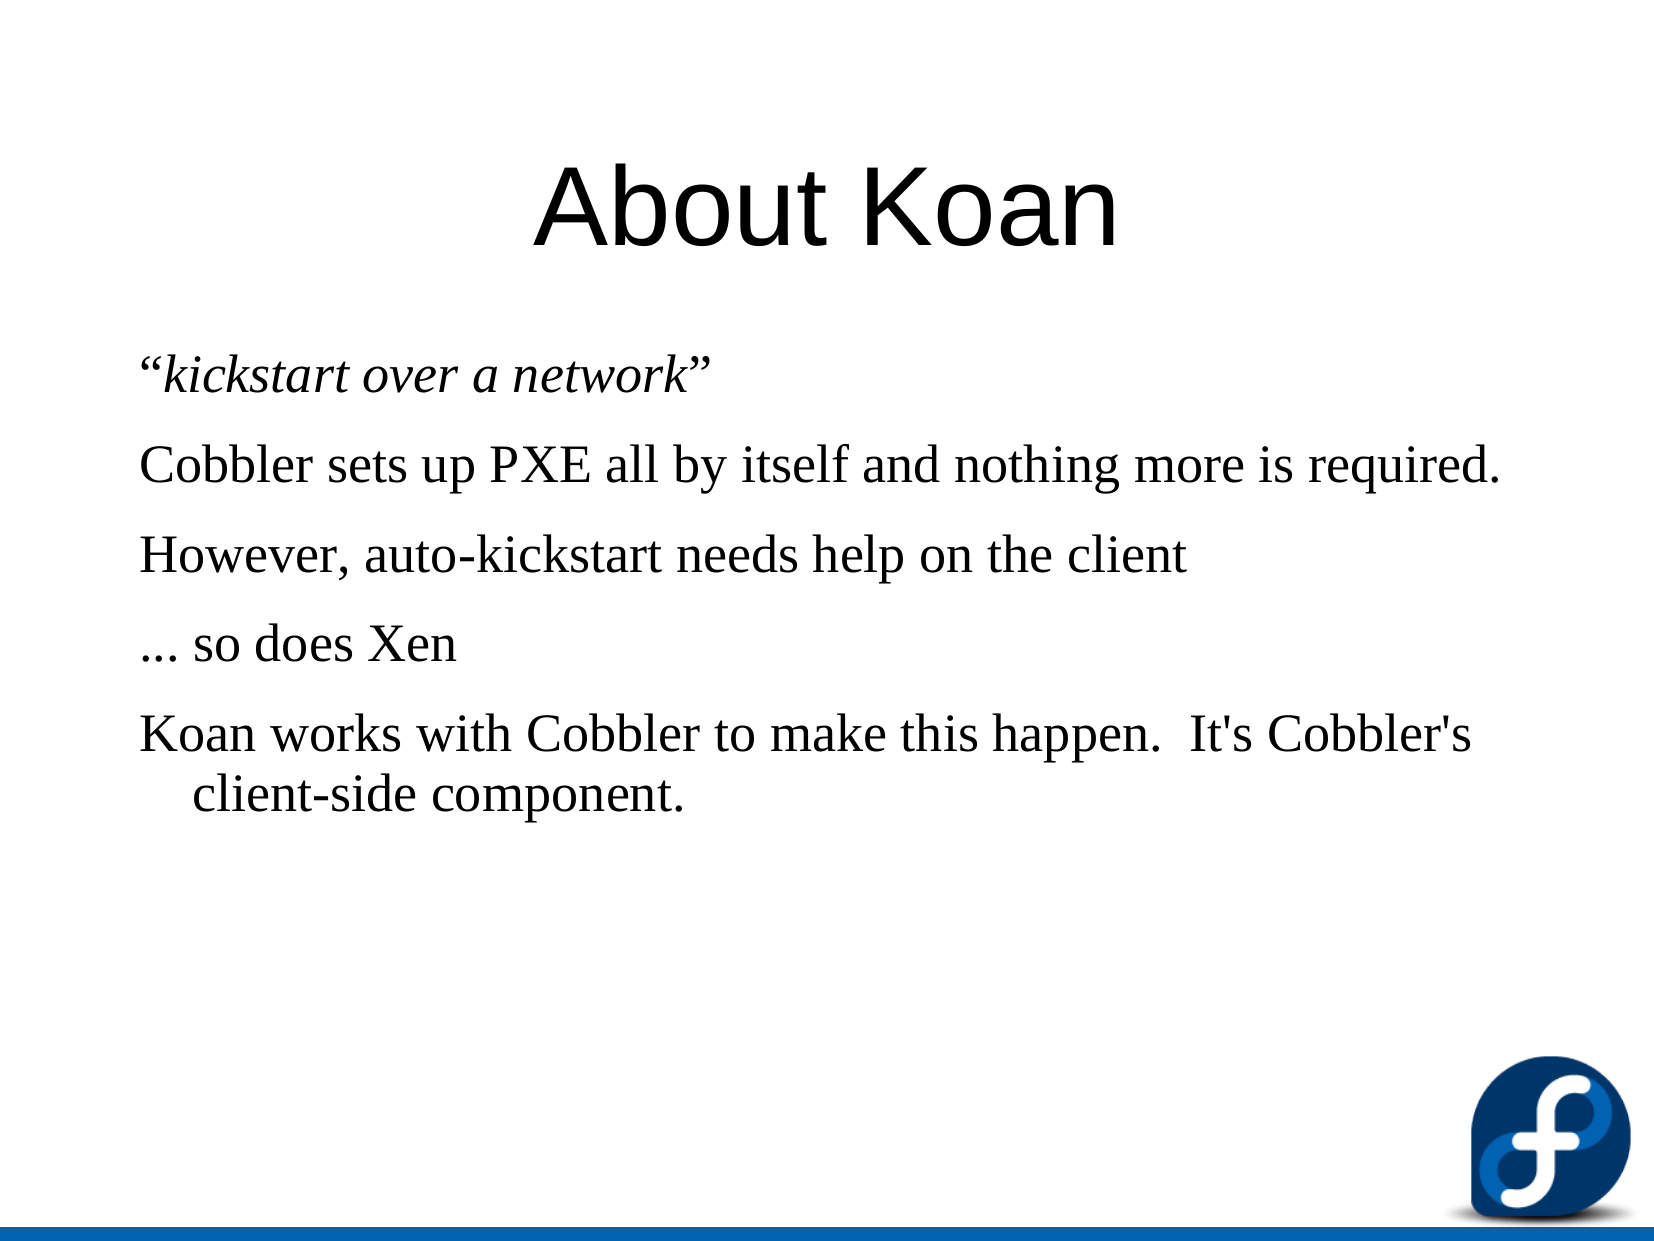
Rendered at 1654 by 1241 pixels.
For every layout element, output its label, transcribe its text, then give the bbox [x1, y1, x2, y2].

title About Koan [121, 102, 1534, 310]
picture [1438, 1055, 1645, 1229]
list “kickstart over a network” Cobbler sets up PXE all by itself and nothing more is required. However, auto-kickstart needs help on the client ... so does Xen Koan works with Cobbler to make this happen. It's Cobbler's client-side component. [121, 344, 1534, 1127]
